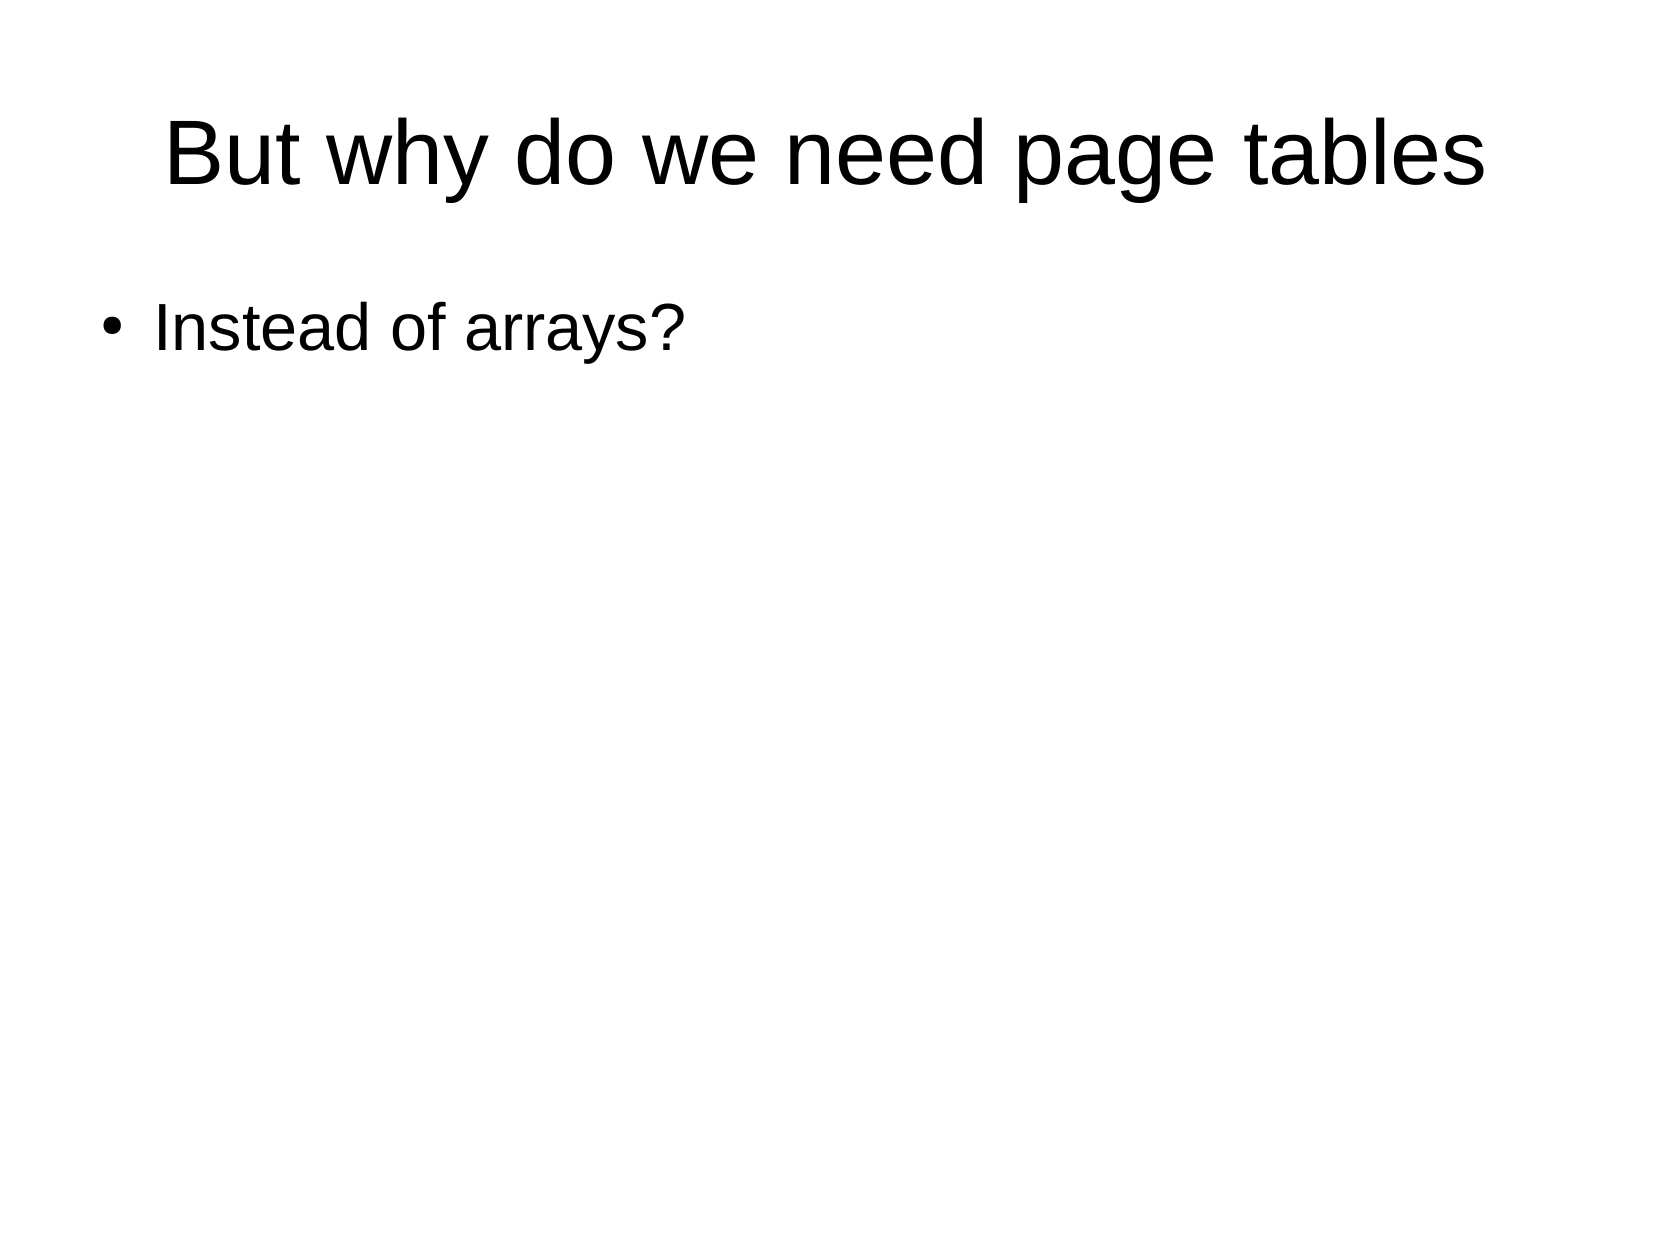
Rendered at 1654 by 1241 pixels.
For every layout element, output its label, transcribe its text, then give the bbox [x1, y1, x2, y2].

title But why do we need page tables [82, 49, 1571, 257]
list Instead of arrays? [82, 290, 1571, 1010]
